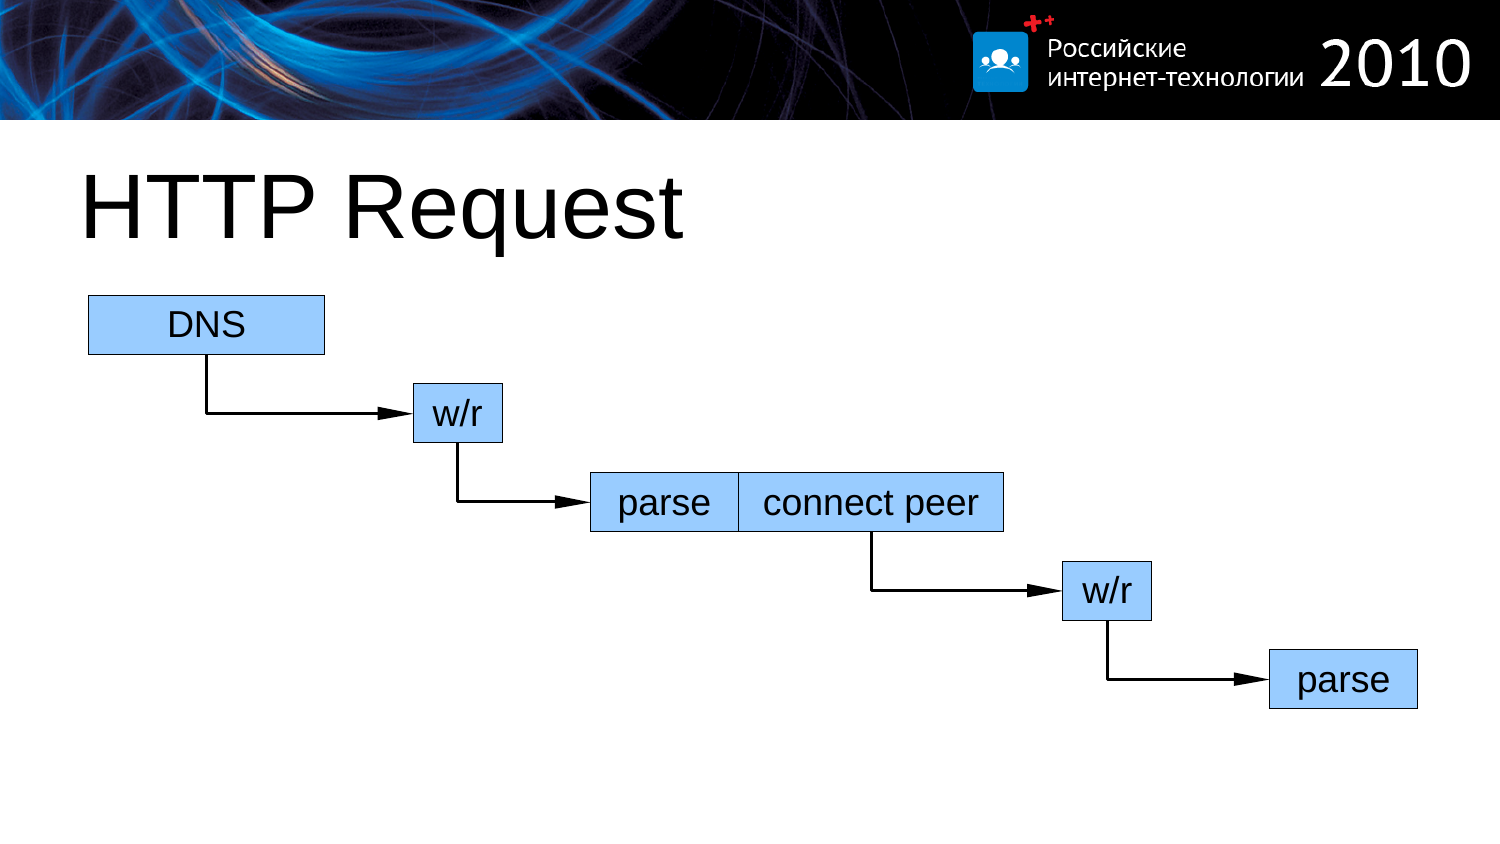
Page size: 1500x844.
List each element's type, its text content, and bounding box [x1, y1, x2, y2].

text_box parse [590, 472, 738, 532]
text_box connect peer [738, 472, 1004, 532]
text_box DNS [88, 295, 325, 355]
text_box parse [1269, 649, 1418, 709]
text_box w/r [413, 383, 503, 443]
title HTTP Request [79, 149, 1430, 264]
text_box w/r [1062, 561, 1152, 621]
picture [0, 0, 1500, 120]
